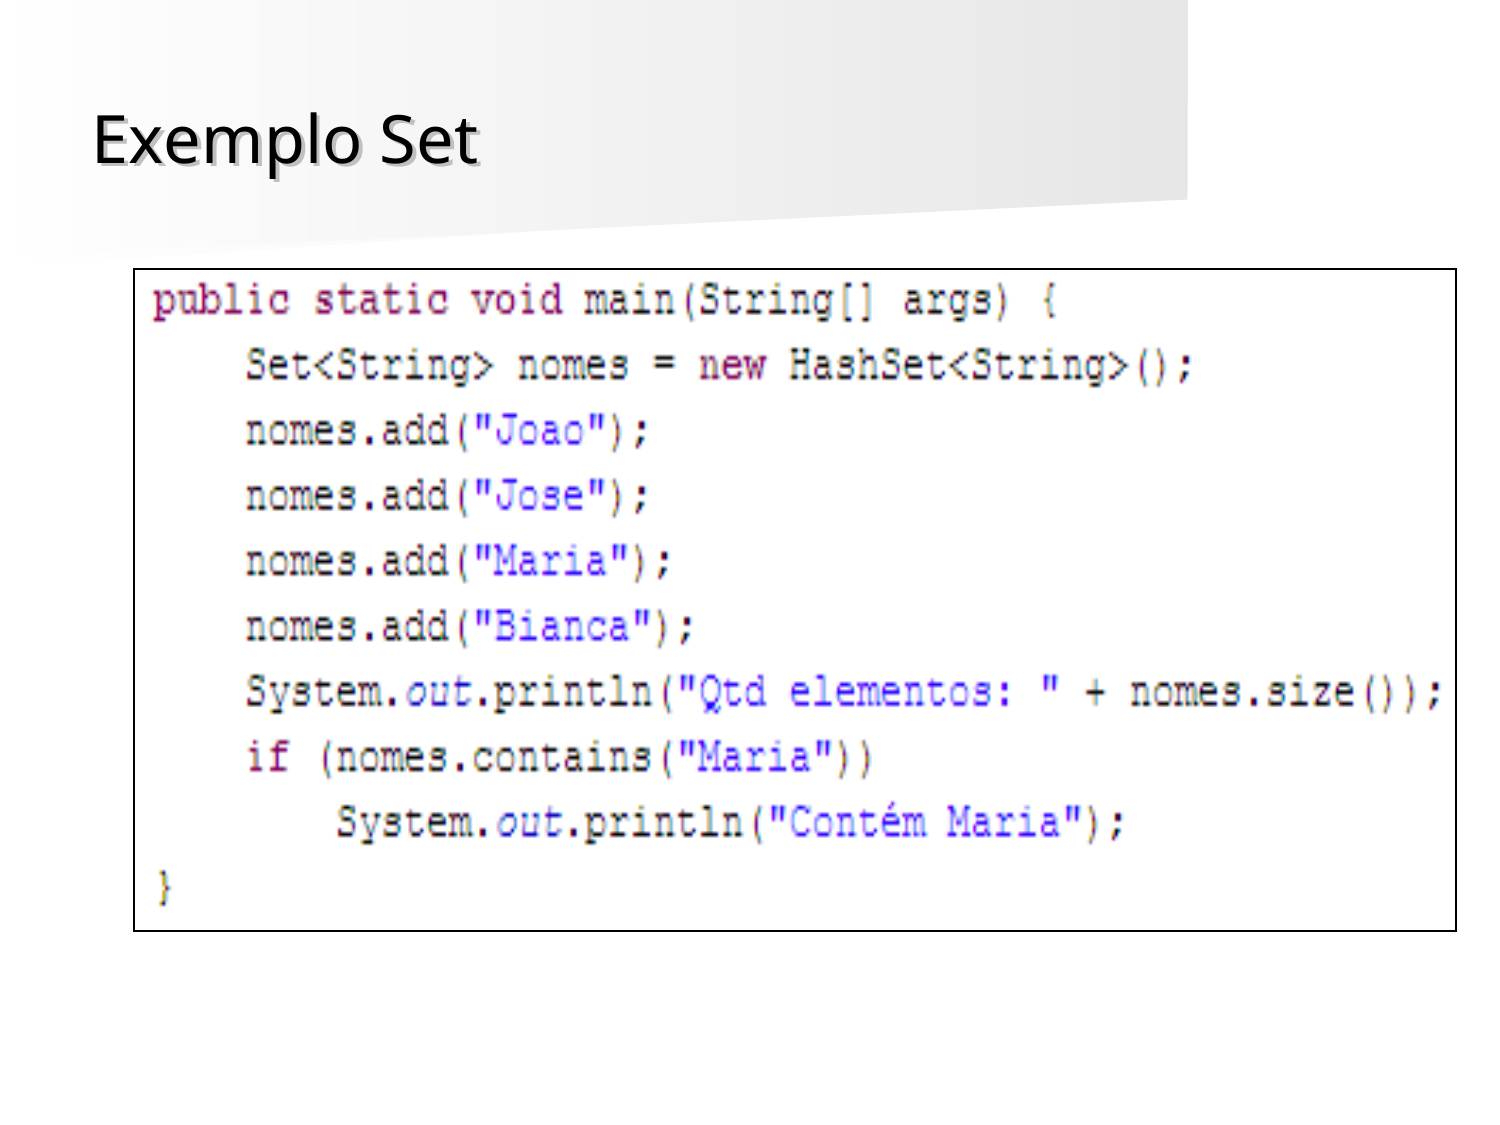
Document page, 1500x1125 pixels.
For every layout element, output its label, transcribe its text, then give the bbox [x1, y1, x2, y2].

picture [135, 270, 1456, 931]
title Exemplo Set [76, 42, 1427, 231]
